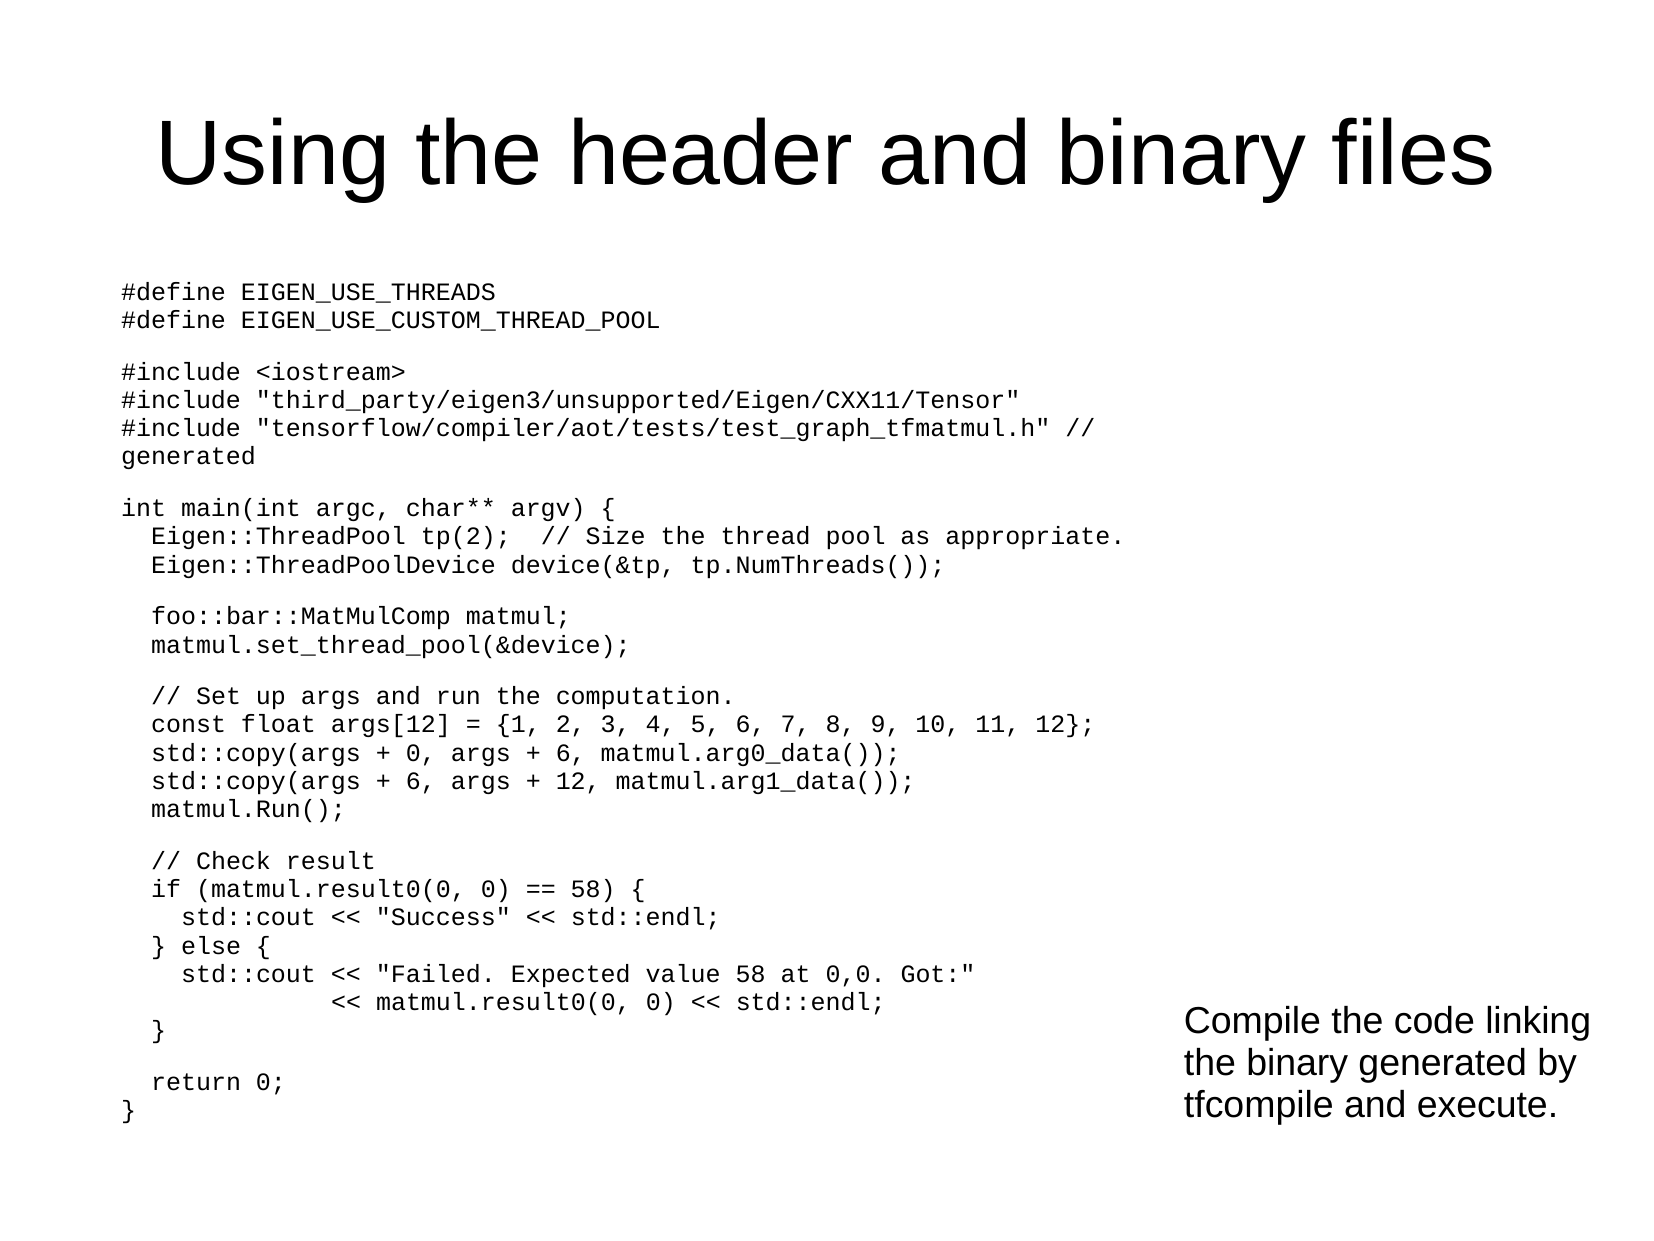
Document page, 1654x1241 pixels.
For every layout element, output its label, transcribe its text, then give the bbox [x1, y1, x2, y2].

text_box Compile the code linking the binary generated by tfcompile and execute. [1169, 992, 1619, 1146]
title Using the header and binary files [82, 49, 1571, 257]
text_box #define EIGEN_USE_THREADS #define EIGEN_USE_CUSTOM_THREAD_POOL #include <iostream> #include "third_party/eigen3/unsupported/Eigen/CXX11/Tensor" #include "tensorflow/compiler/aot/tests/test_graph_tfmatmul.h" // generated int main(int argc, char** argv) { Eigen::ThreadPool tp(2); // Size the thread pool as appropriate. Eigen::ThreadPoolDevice device(&tp, tp.NumThreads()); foo::bar::MatMulComp matmul; matmul.set_thread_pool(&device); // Set up args and run the computation. const float args[12] = {1, 2, 3, 4, 5, 6, 7, 8, 9, 10, 11, 12}; std::copy(args + 0, args + 6, matmul.arg0_data()); std::copy(args + 6, args + 12, matmul.arg1_data()); matmul.Run(); // Check result if (matmul.result0(0, 0) == 58) { std::cout << "Success" << std::endl; } else { std::cout << "Failed. Expected value 58 at 0,0. Got:" << matmul.result0(0, 0) << std::endl; } return 0; } [106, 272, 1205, 1134]
